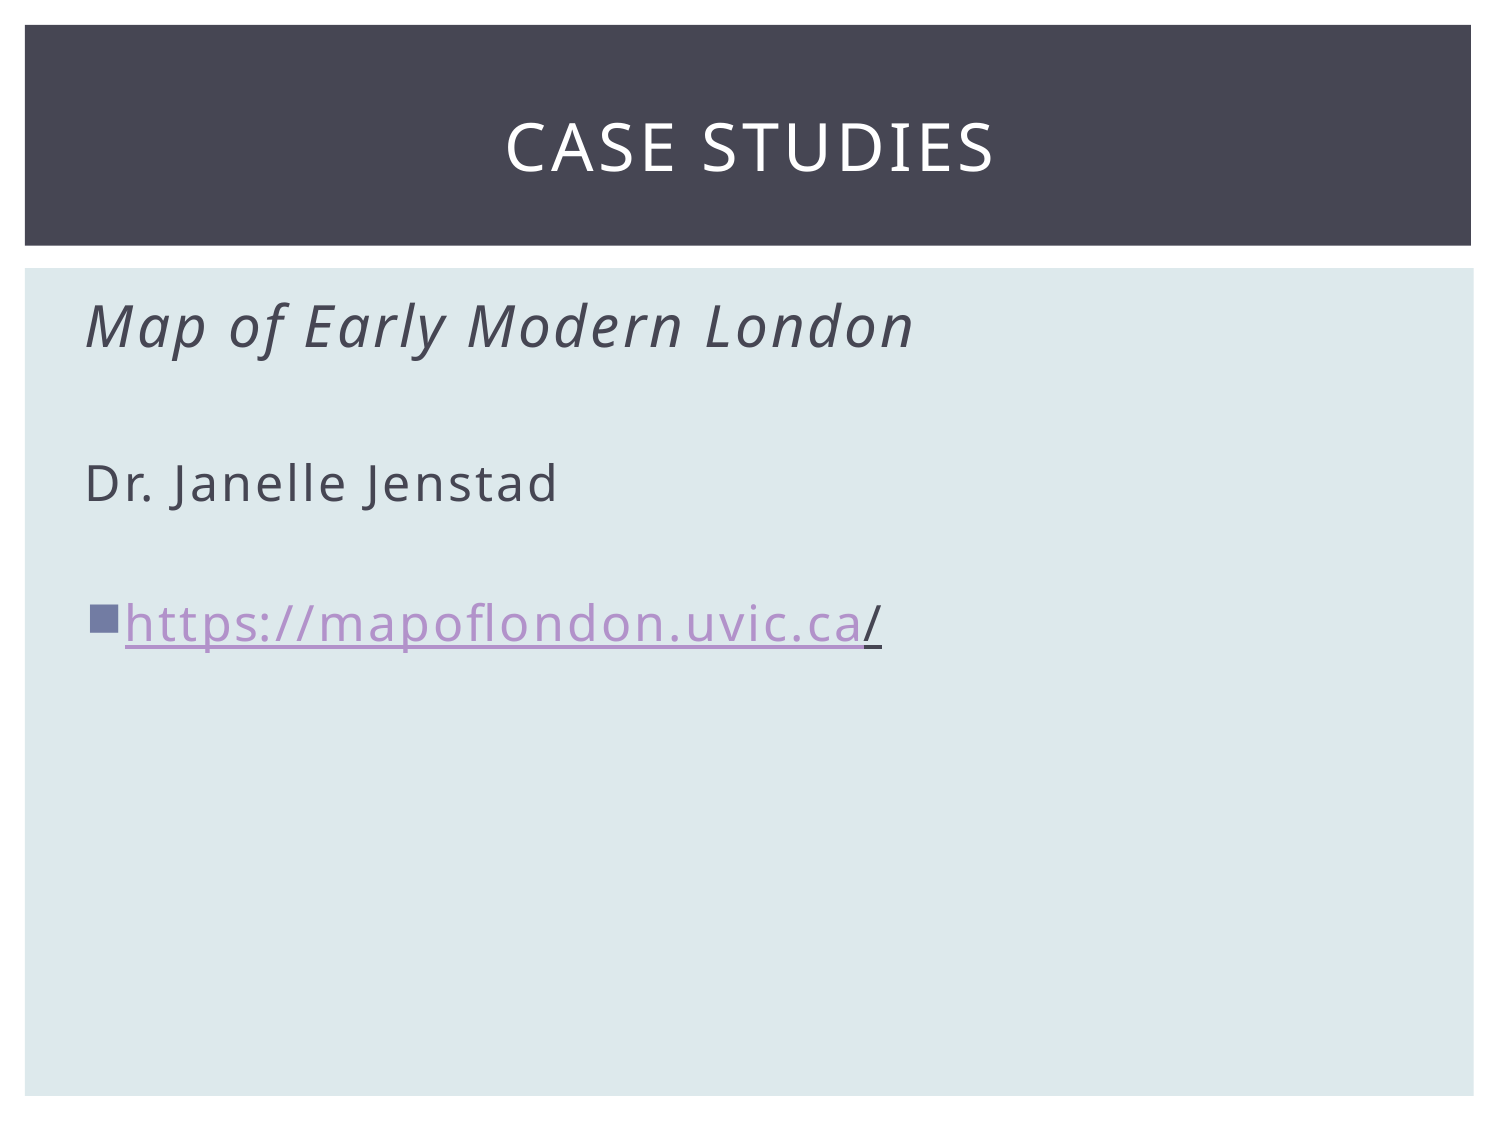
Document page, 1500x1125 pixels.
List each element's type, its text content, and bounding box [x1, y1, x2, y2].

title Case studies [62, 58, 1438, 232]
list Map of Early Modern London Dr. Janelle Jenstad https://mapoflondon.uvic.ca/ [62, 281, 1442, 1005]
